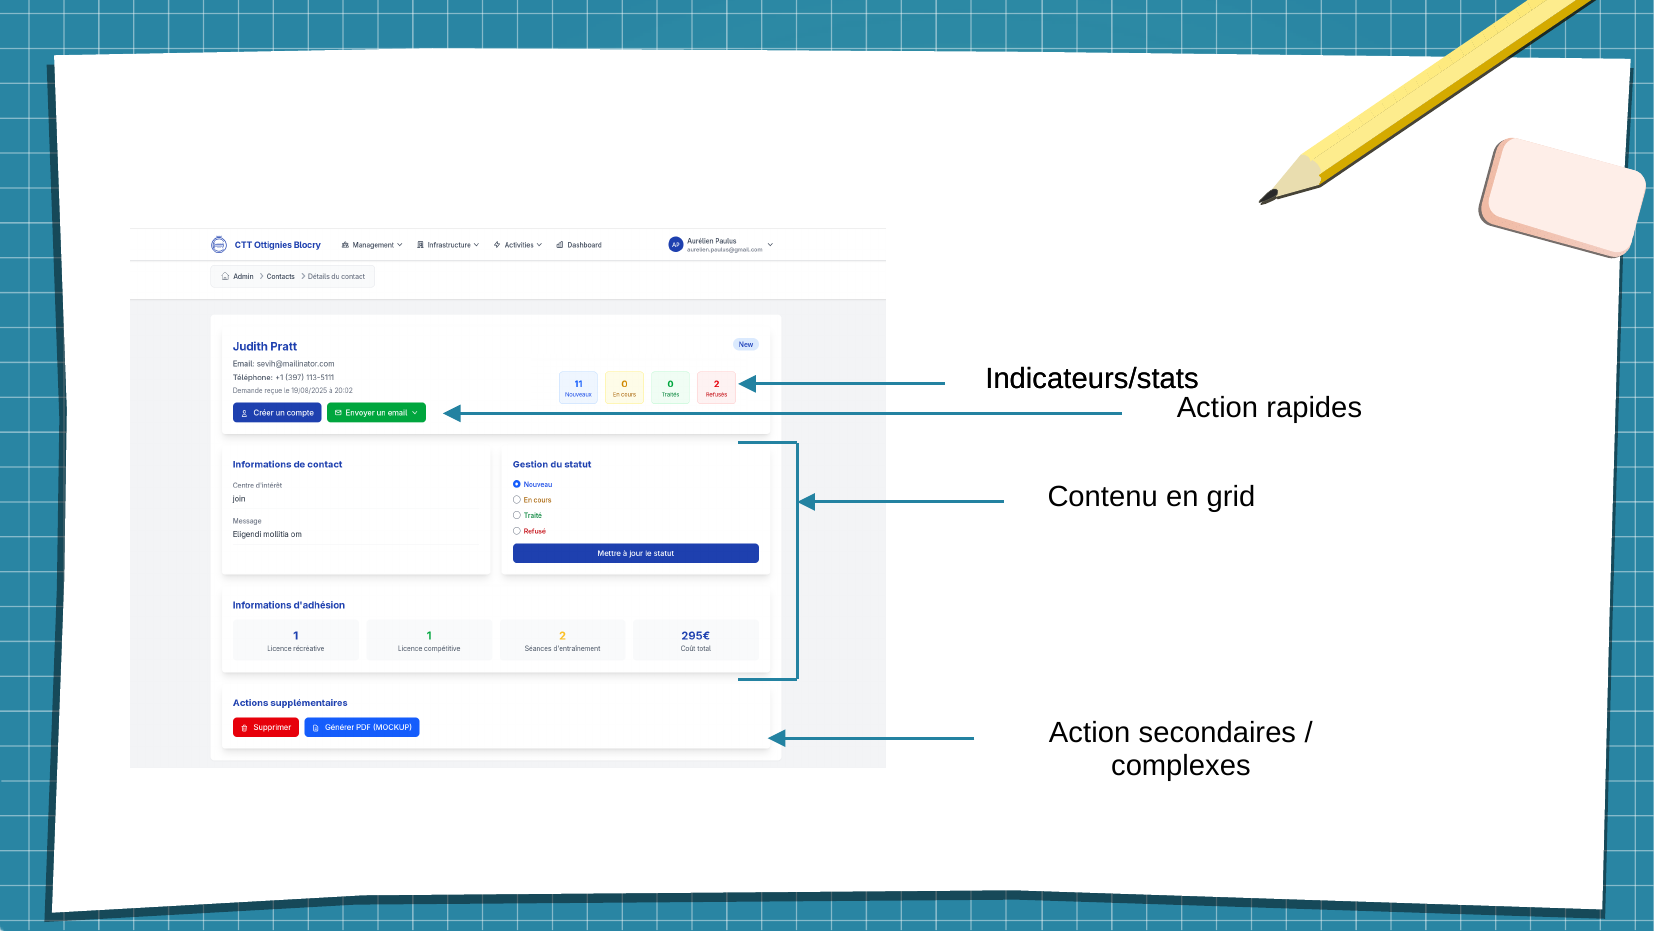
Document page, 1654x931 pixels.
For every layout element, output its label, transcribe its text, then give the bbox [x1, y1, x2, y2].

text_box Action secondaires / complexes [974, 708, 1388, 790]
text_box Action rapides [1122, 383, 1418, 443]
text_box Contenu en grid [1003, 472, 1300, 532]
picture [130, 228, 886, 768]
text_box Indicateurs/stats [944, 354, 1241, 414]
